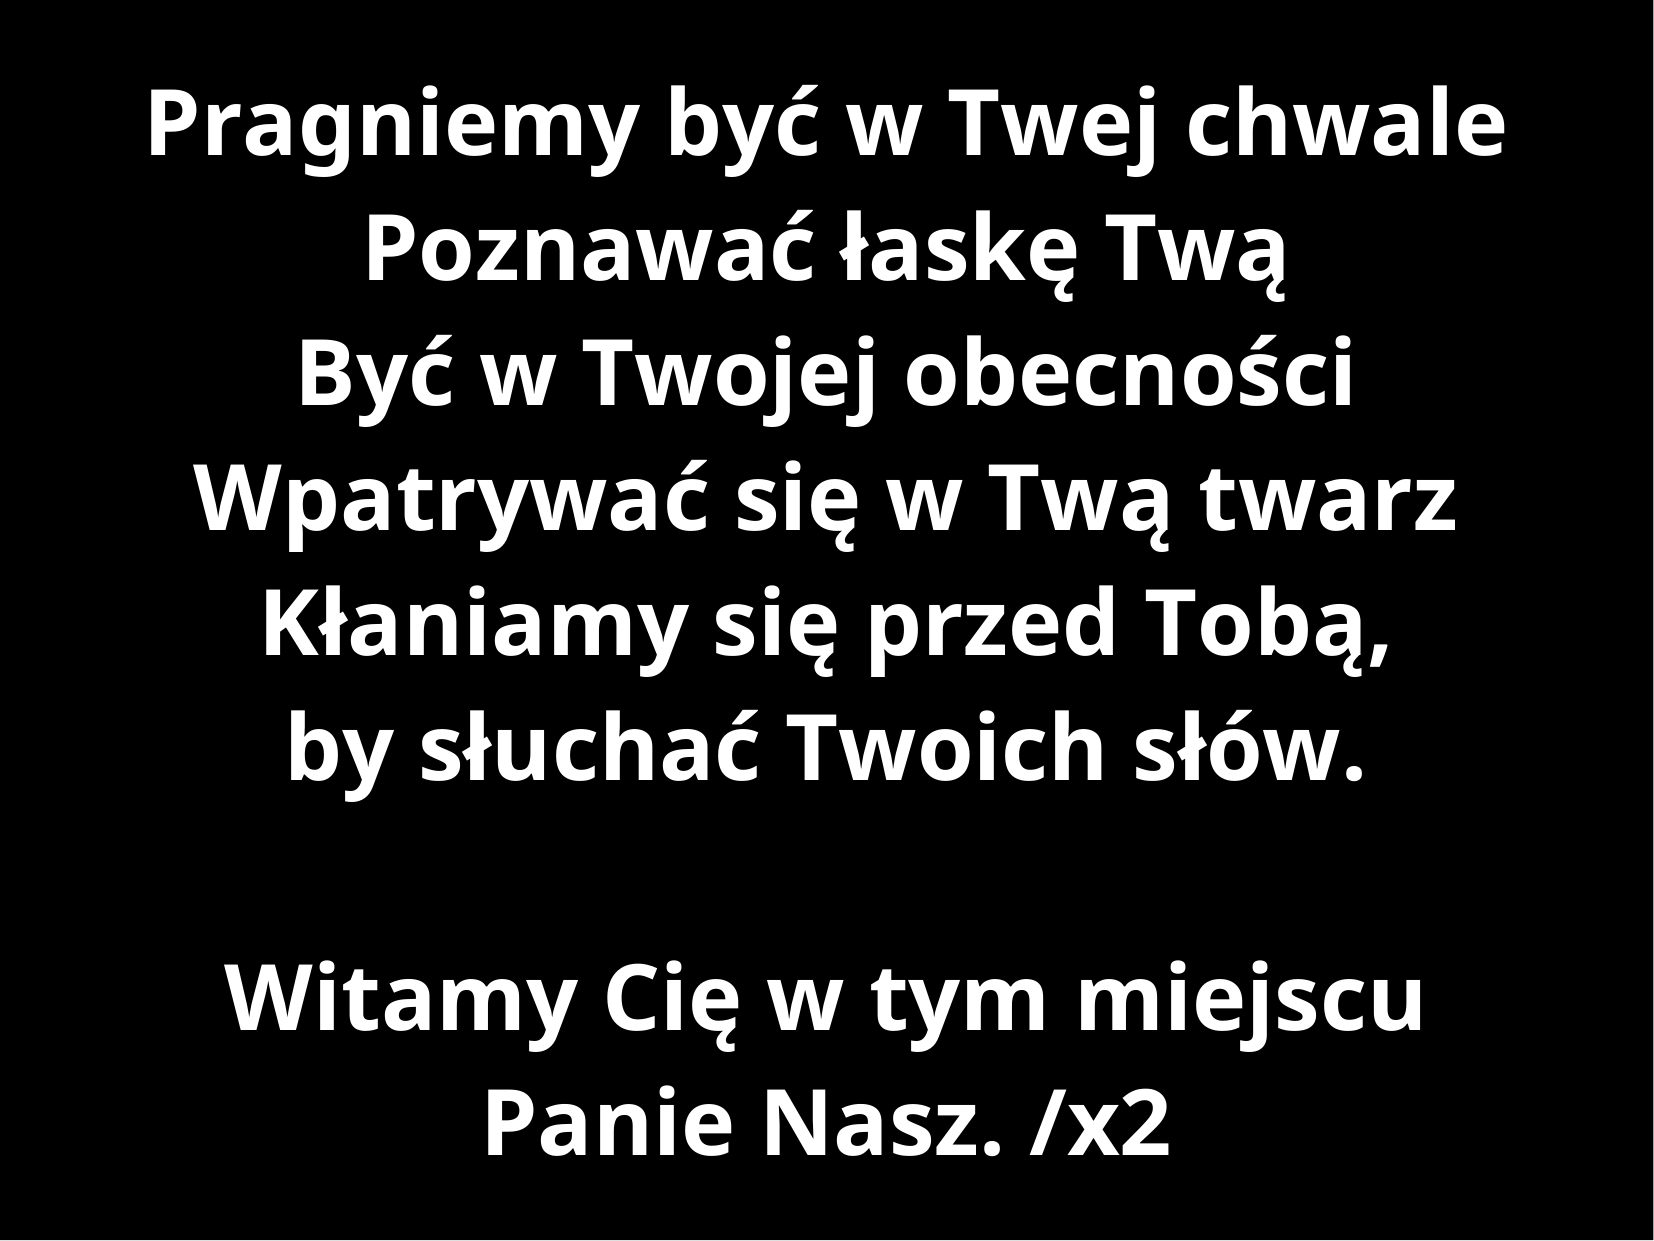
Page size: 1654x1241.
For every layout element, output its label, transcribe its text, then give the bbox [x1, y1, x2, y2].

title Pragniemy być w Twej chwale Poznawać łaskę Twą Być w Twojej obecności Wpatrywać się w Twą twarz Kłaniamy się przed Tobą, by słuchać Twoich słów. Witamy Cię w tym miejscu Panie Nasz. /x2 [0, 0, 1654, 1241]
